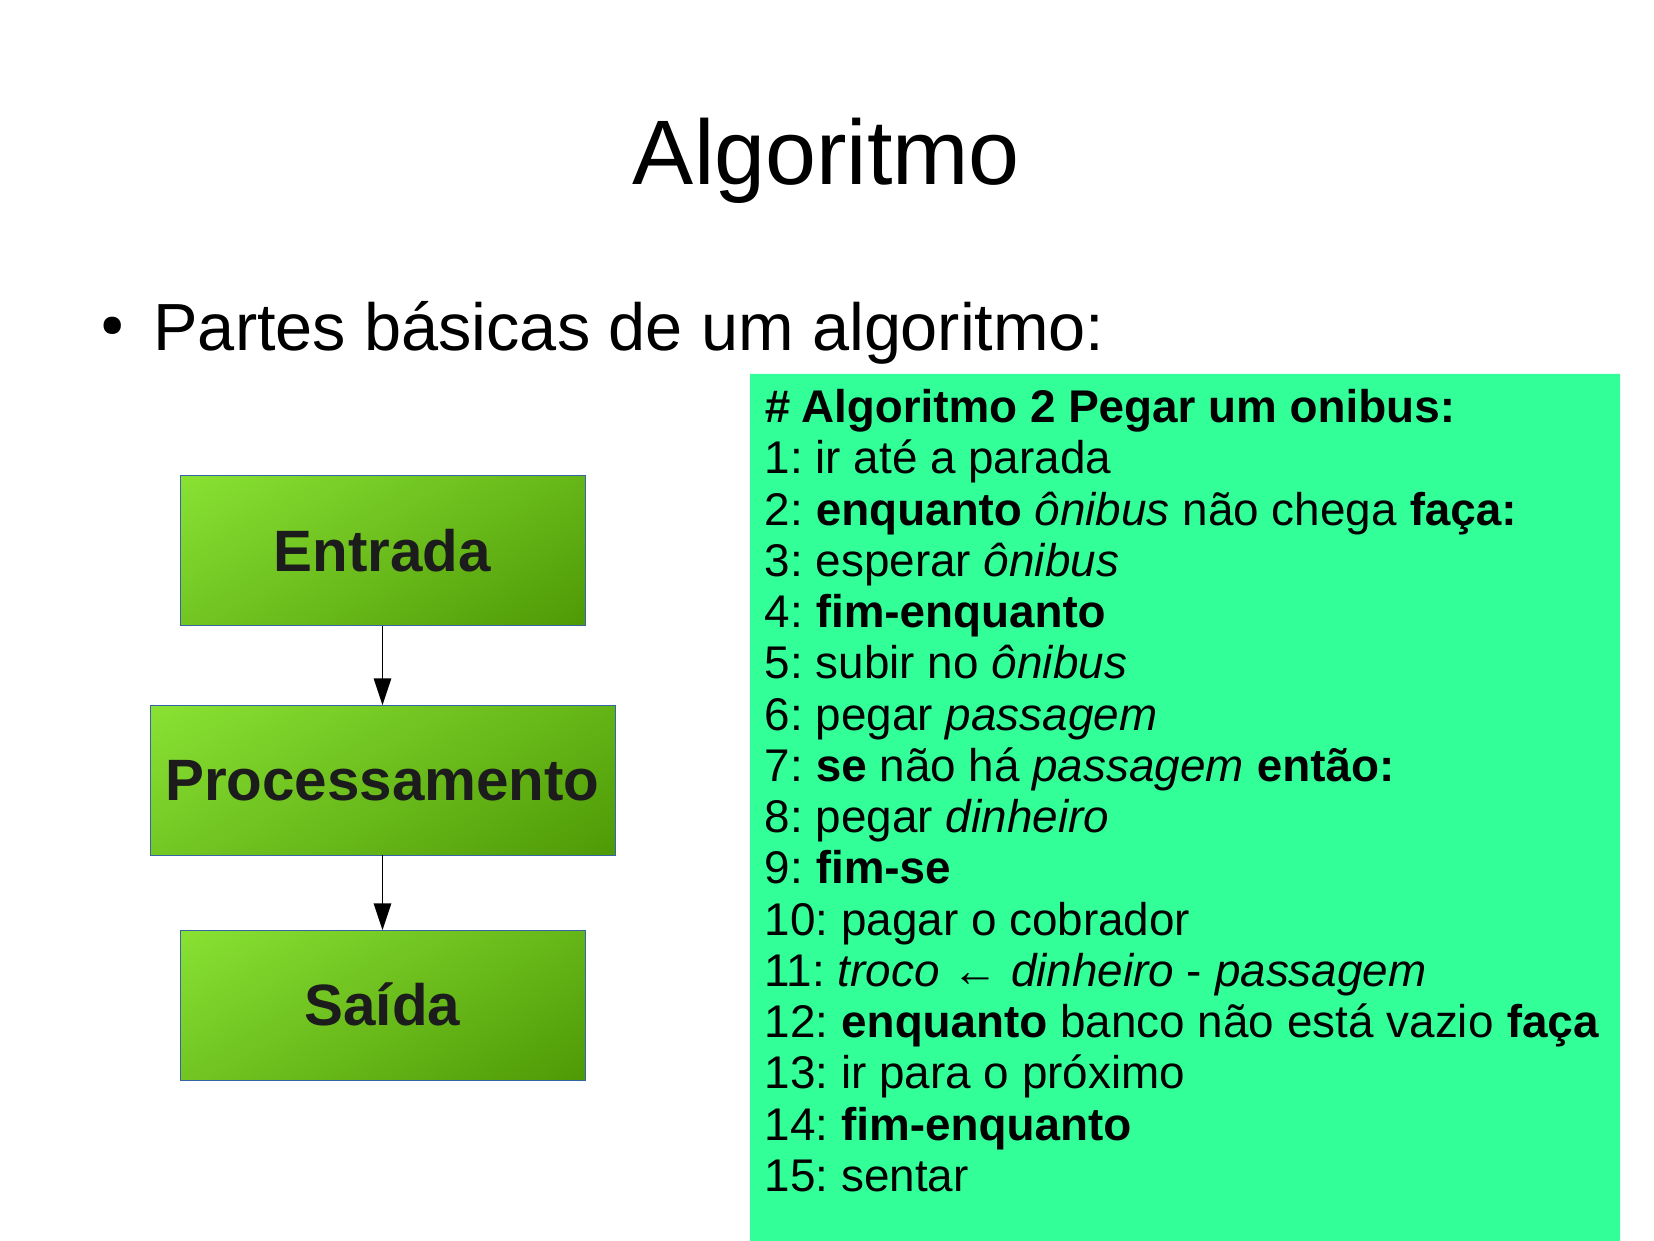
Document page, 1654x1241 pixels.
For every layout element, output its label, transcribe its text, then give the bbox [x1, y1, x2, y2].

text_box # Algoritmo 2 Pegar um onibus: 1: ir até a parada 2: enquanto ônibus não chega faça: 3: esperar ônibus 4: fim-enquanto 5: subir no ônibus 6: pegar passagem 7: se não há passagem então: 8: pegar dinheiro 9: fim-se 10: pagar o cobrador 11: troco ← dinheiro - passagem 12: enquanto banco não está vazio faça 13: ir para o próximo 14: fim-enquanto 15: sentar [750, 373, 1621, 1241]
text_box Saída [180, 930, 586, 1081]
list Partes básicas de um algoritmo: [82, 290, 1571, 1010]
title Algoritmo [82, 49, 1571, 257]
text_box Entrada [180, 475, 586, 626]
text_box Processamento [150, 705, 616, 856]
